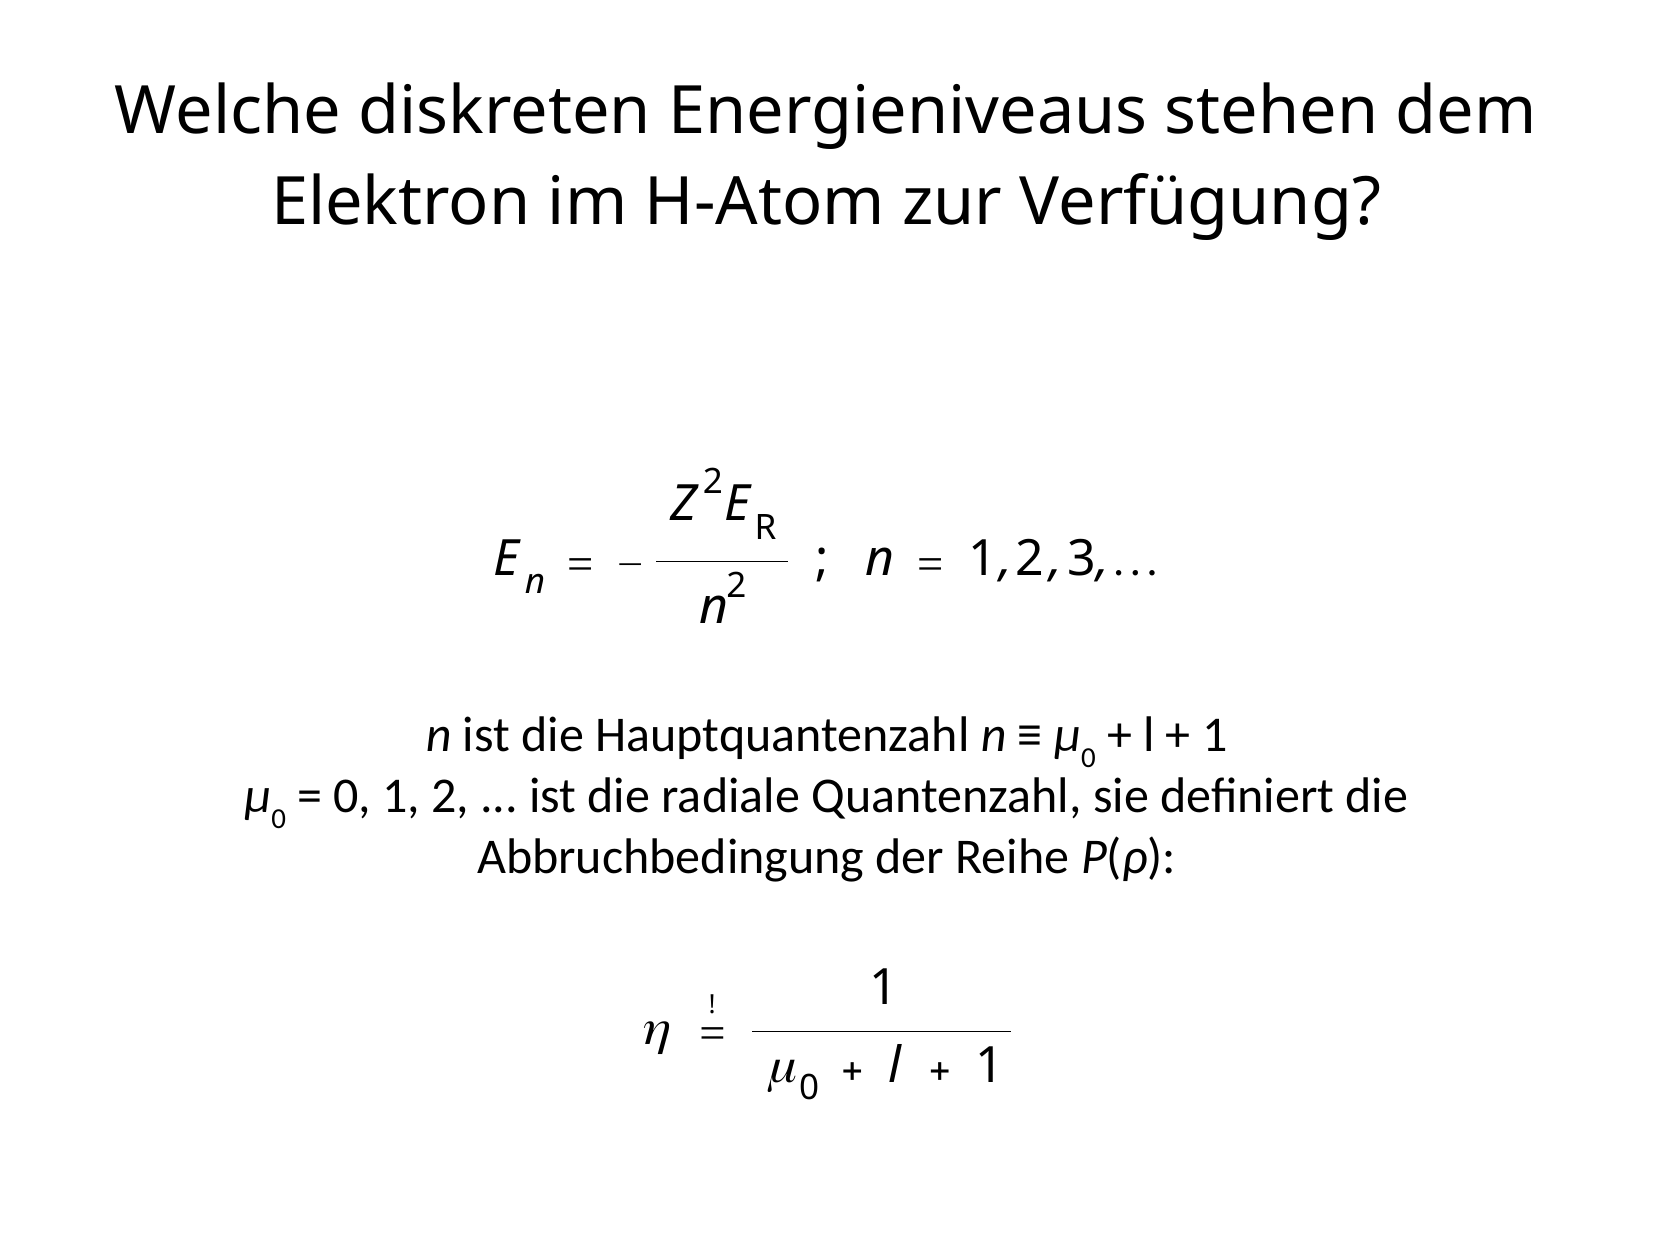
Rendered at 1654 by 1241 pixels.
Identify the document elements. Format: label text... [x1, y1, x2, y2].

title Welche diskreten Energieniveaus stehen dem Elektron im H-Atom zur Verfügung? [82, 49, 1571, 257]
chart [487, 461, 1167, 638]
chart [633, 957, 1020, 1110]
subtitle n ist die Hauptquantenzahl n ≡ μ0 + l + 1 μ0 = 0, 1, 2, ... ist die radiale Quantenzahl, sie definiert die Abbruchbedingung der Reihe P(ρ): [82, 290, 1571, 1010]
